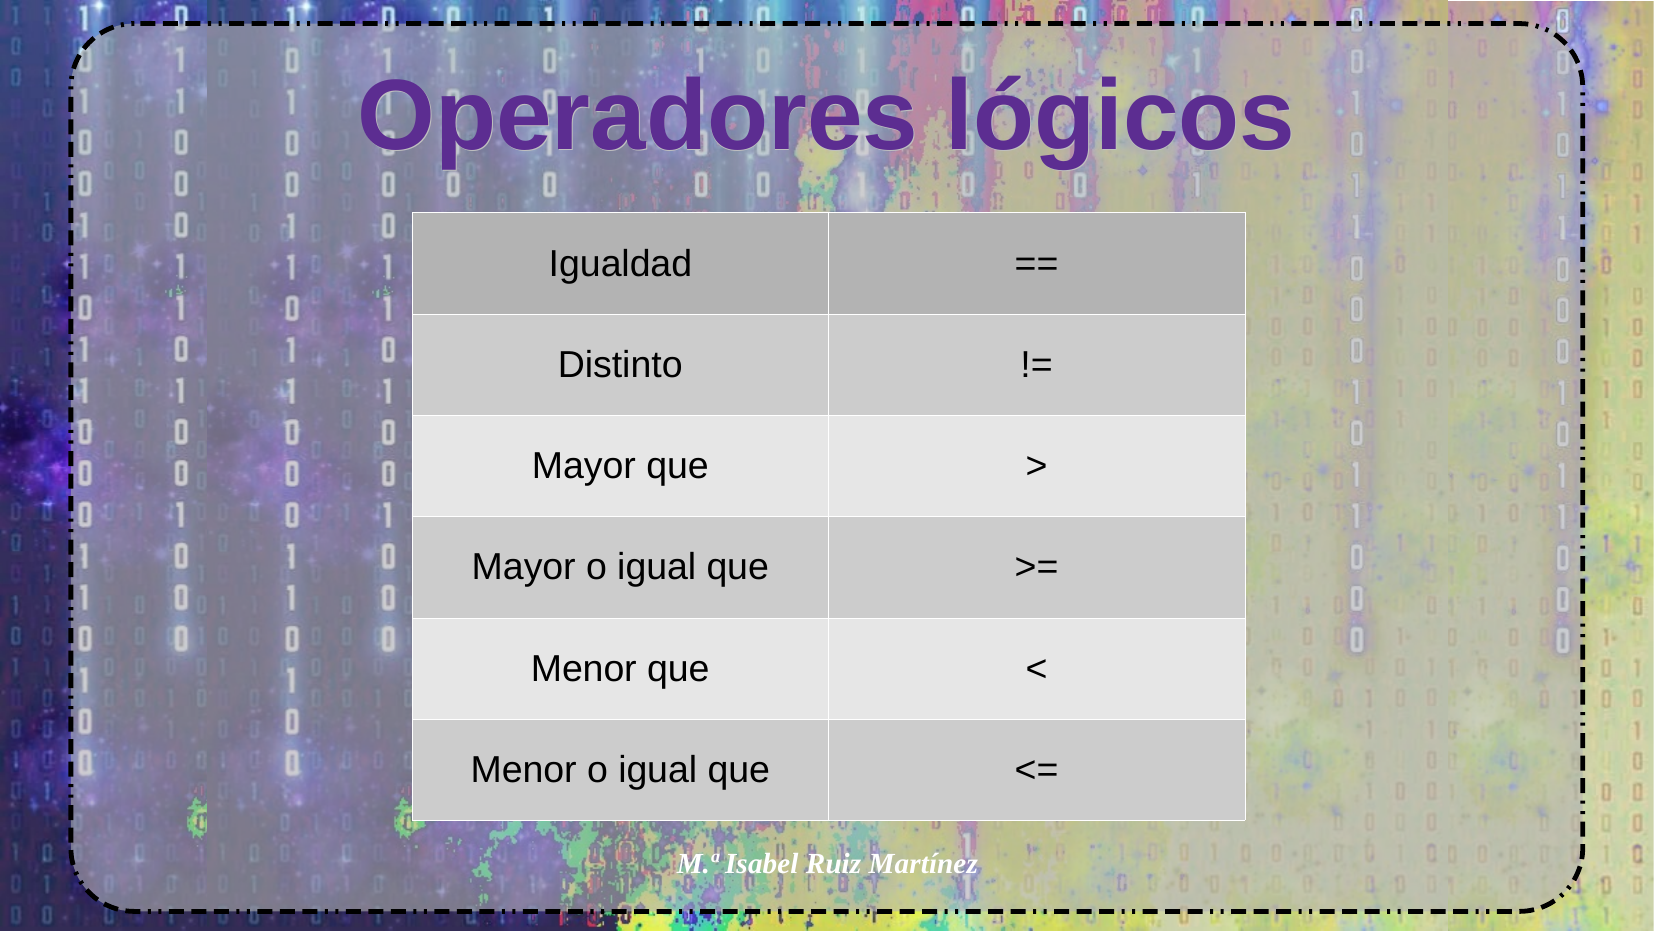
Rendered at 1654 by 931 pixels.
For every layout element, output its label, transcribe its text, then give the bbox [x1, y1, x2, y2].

table_cell > [829, 416, 1245, 516]
table_cell Menor que [413, 619, 828, 719]
table_cell Mayor o igual que [413, 517, 828, 618]
table_header == [829, 213, 1245, 314]
picture [207, 0, 1448, 23]
table_cell <= [829, 720, 1245, 820]
table_cell Menor o igual que [413, 720, 828, 820]
picture [207, 912, 1448, 931]
table_cell Mayor que [413, 416, 828, 516]
table_cell >= [829, 517, 1245, 618]
table_header Igualdad [413, 213, 828, 314]
table_cell Distinto [413, 315, 828, 415]
table_cell < [829, 619, 1245, 719]
title Operadores lógicos [82, 37, 1571, 193]
table_cell != [829, 315, 1245, 415]
